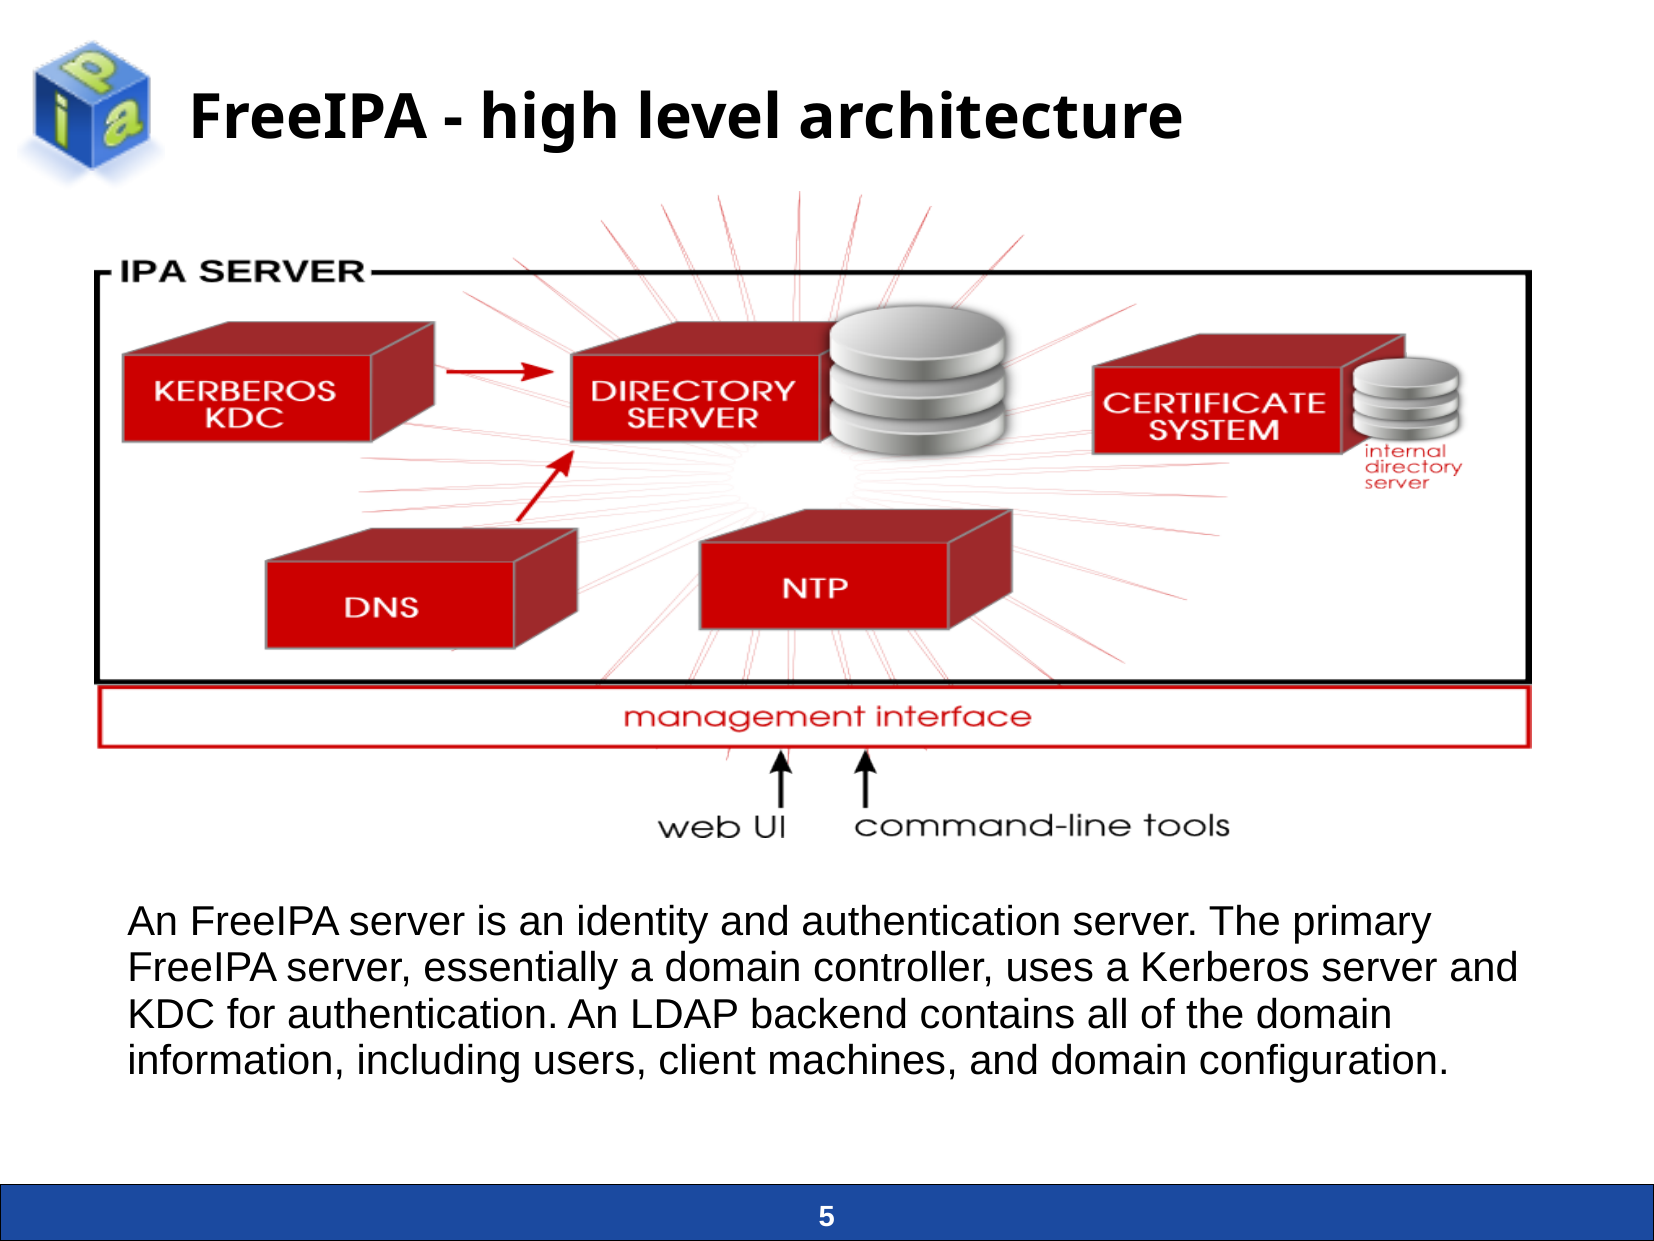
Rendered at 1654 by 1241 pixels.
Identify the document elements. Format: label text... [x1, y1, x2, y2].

title FreeIPA - high level architecture [188, 20, 1654, 209]
picture [17, 34, 1532, 839]
text_box An FreeIPA server is an identity and authentication server. The primary FreeIPA server, essentially a domain controller, uses a Kerberos server and KDC for authentication. An LDAP backend contains all of the domain information, including users, client machines, and domain configuration. [112, 890, 1538, 1092]
